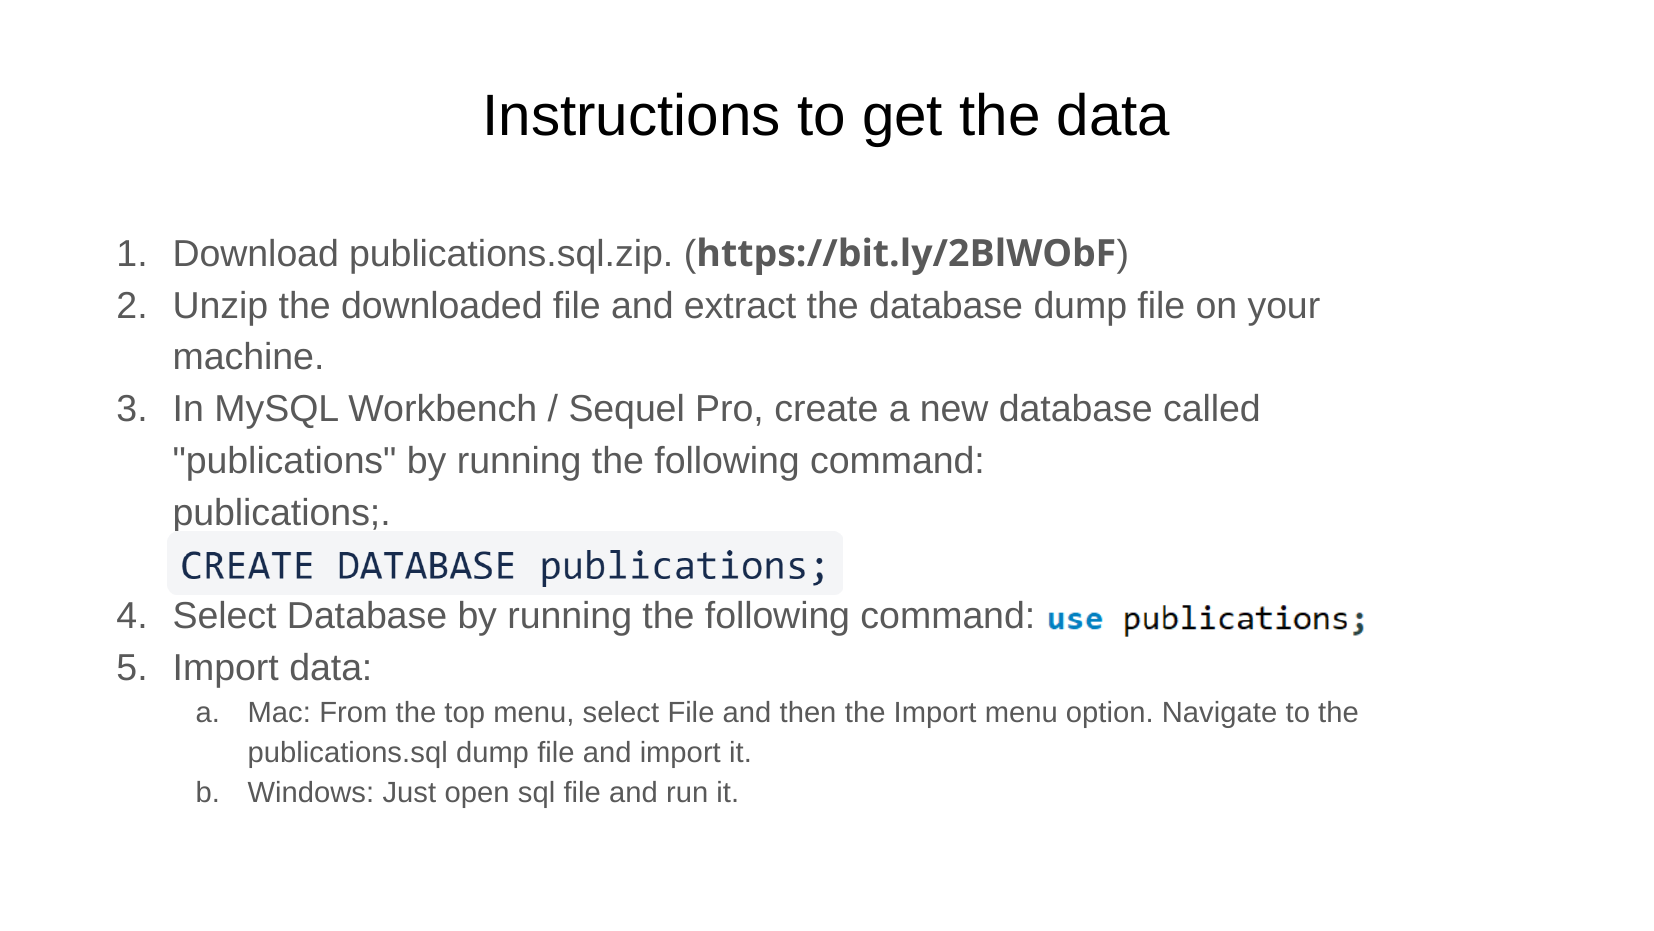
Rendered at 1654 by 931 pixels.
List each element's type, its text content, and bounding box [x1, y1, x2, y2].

picture [167, 531, 843, 595]
title Instructions to get the data [82, 37, 1571, 193]
picture [1037, 593, 1383, 649]
text_box Download publications.sql.zip. (https://bit.ly/2BlWObF) Unzip the downloaded file and extract the database dump file on your machine. In MySQL Workbench / Sequel Pro, create a new database called "publications" by running the following command: publications;. Select Database by running the following command: . Import data: Mac: From the top menu, select File and then the Import menu option. Navigate to the publications.sql dump file and import it. Windows: Just open sql file and run it. [82, 207, 1481, 768]
